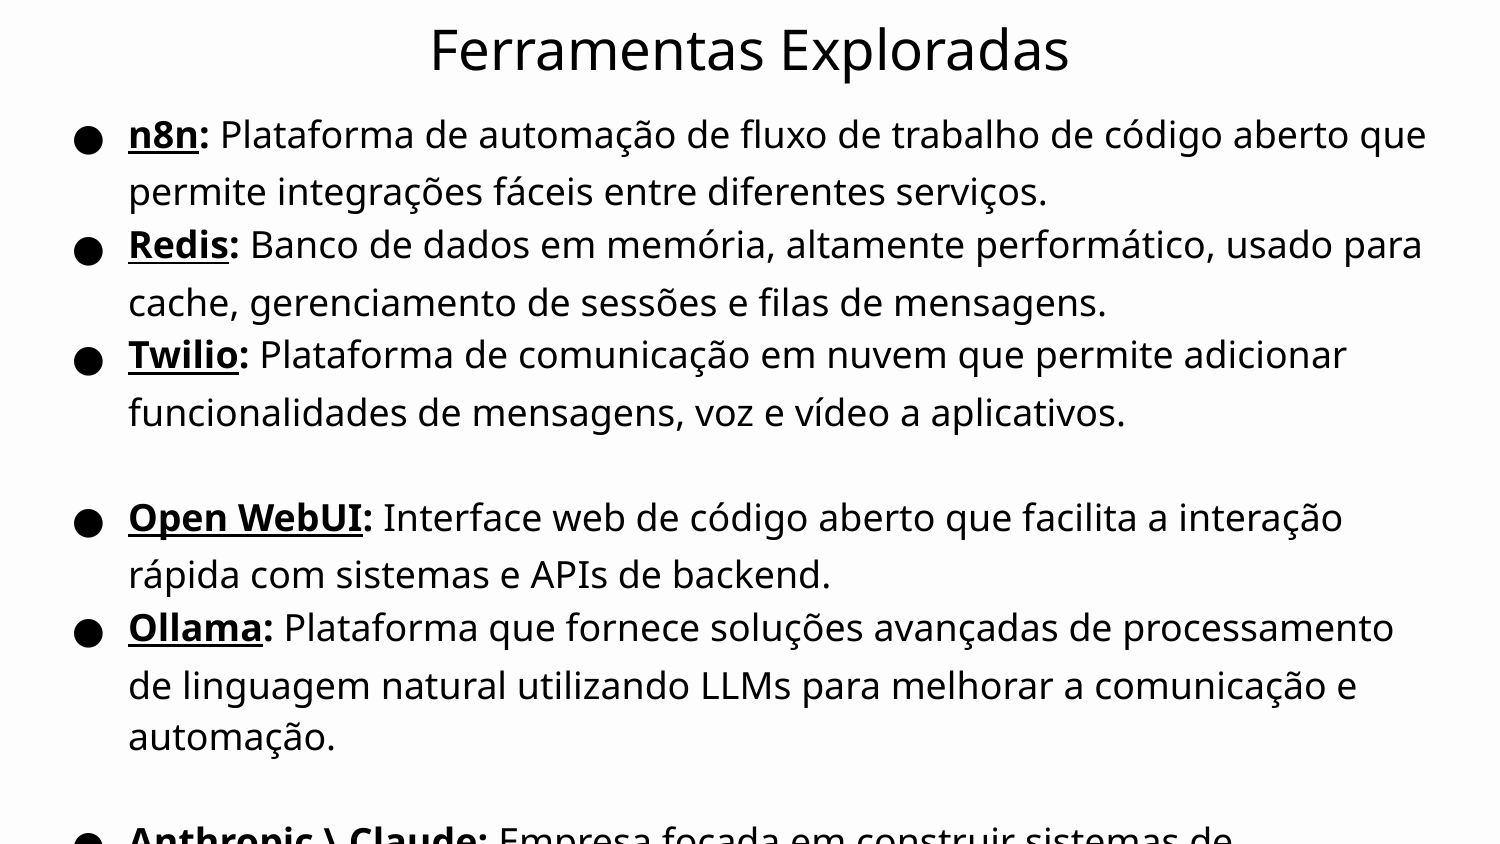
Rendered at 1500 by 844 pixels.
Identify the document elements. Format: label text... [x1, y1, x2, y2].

text_box n8n: Plataforma de automação de fluxo de trabalho de código aberto que permite integrações fáceis entre diferentes serviços. Redis: Banco de dados em memória, altamente performático, usado para cache, gerenciamento de sessões e filas de mensagens. Twilio: Plataforma de comunicação em nuvem que permite adicionar funcionalidades de mensagens, voz e vídeo a aplicativos. Open WebUI: Interface web de código aberto que facilita a interação rápida com sistemas e APIs de backend. Ollama: Plataforma que fornece soluções avançadas de processamento de linguagem natural utilizando LLMs para melhorar a comunicação e automação. Anthropic \ Claude: Empresa focada em construir sistemas de Inteligência Artificial seguros e alinhados com valores humanos, priorizando segurança e ética na IA. [38, 88, 1462, 832]
title Ferramentas Exploradas [82, 27, 1418, 68]
